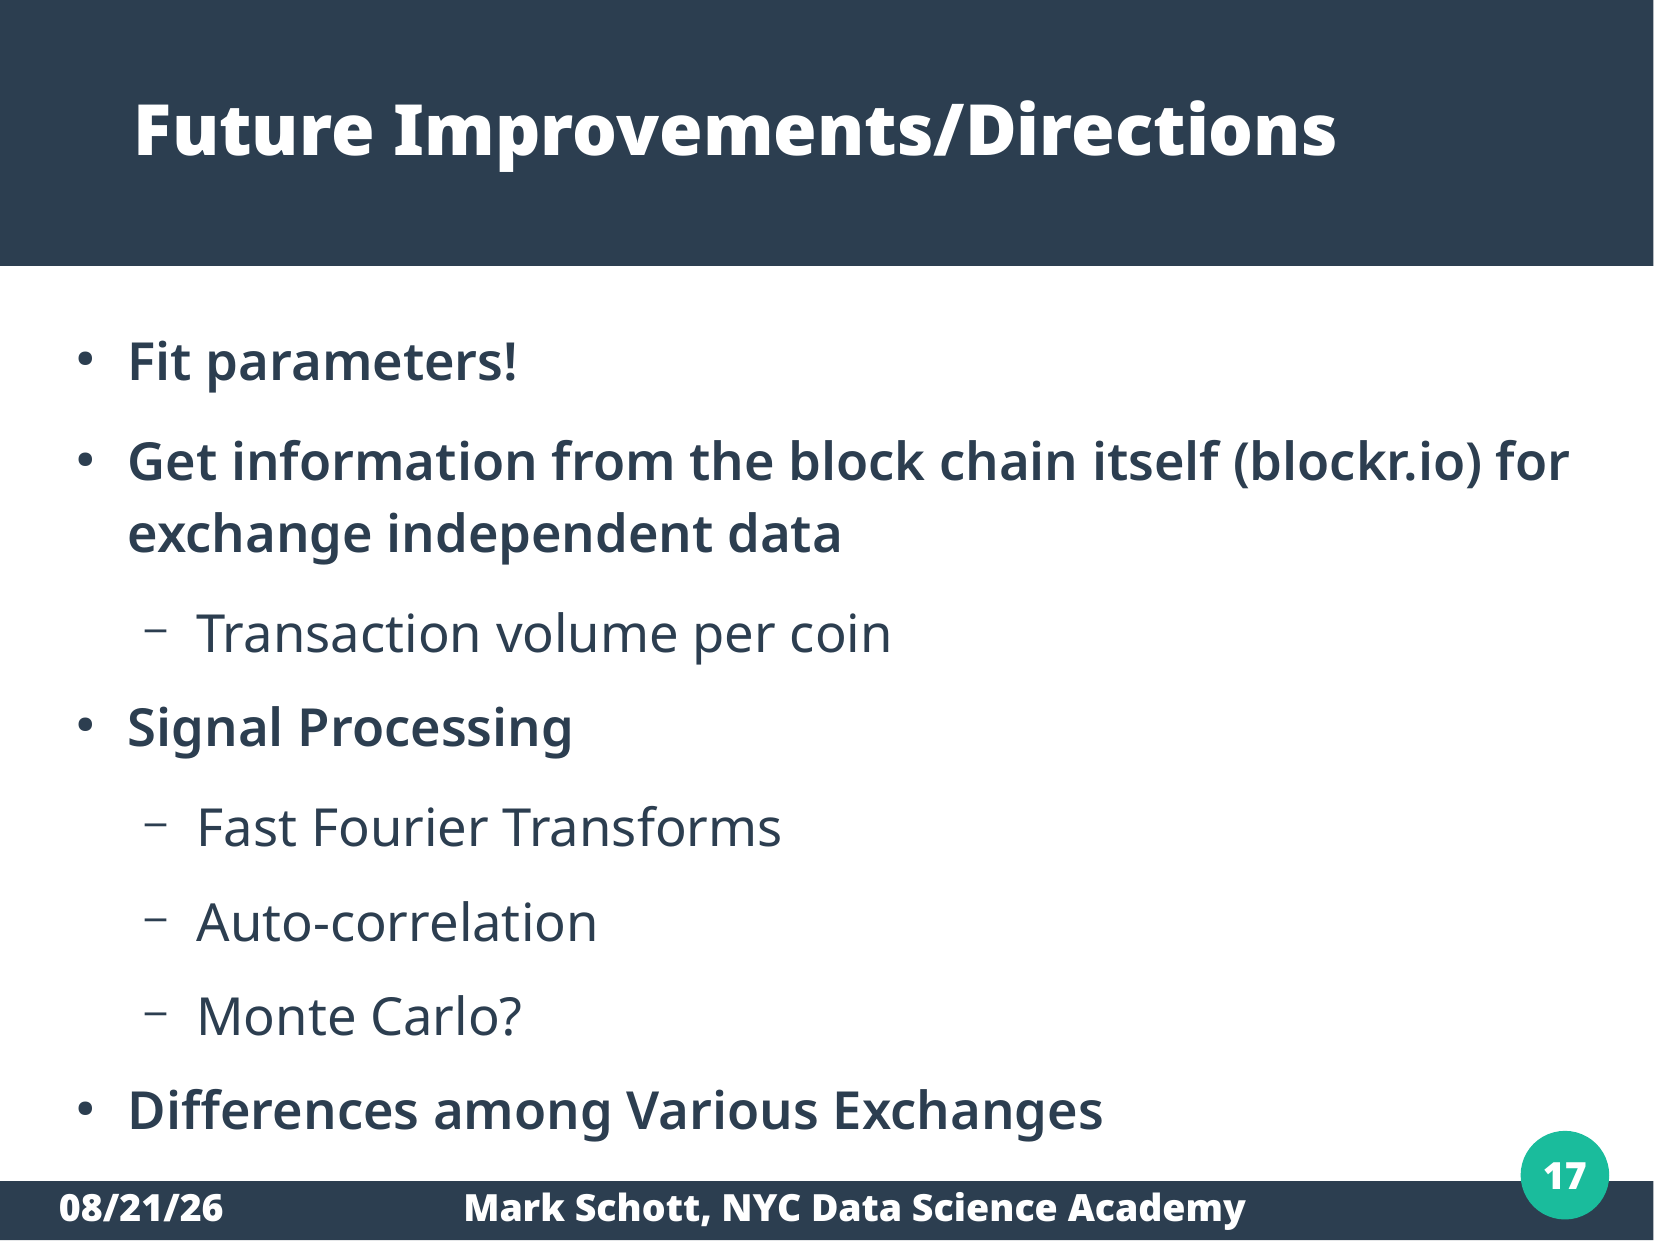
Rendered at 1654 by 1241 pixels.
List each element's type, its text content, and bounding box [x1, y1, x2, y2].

title Future Improvements/Directions [58, 49, 1595, 207]
list Fit parameters! Get information from the block chain itself (blockr.io) for exchange independent data Transaction volume per coin Signal Processing Fast Fourier Transforms Auto-correlation Monte Carlo? Differences among Various Exchanges [58, 324, 1595, 1152]
